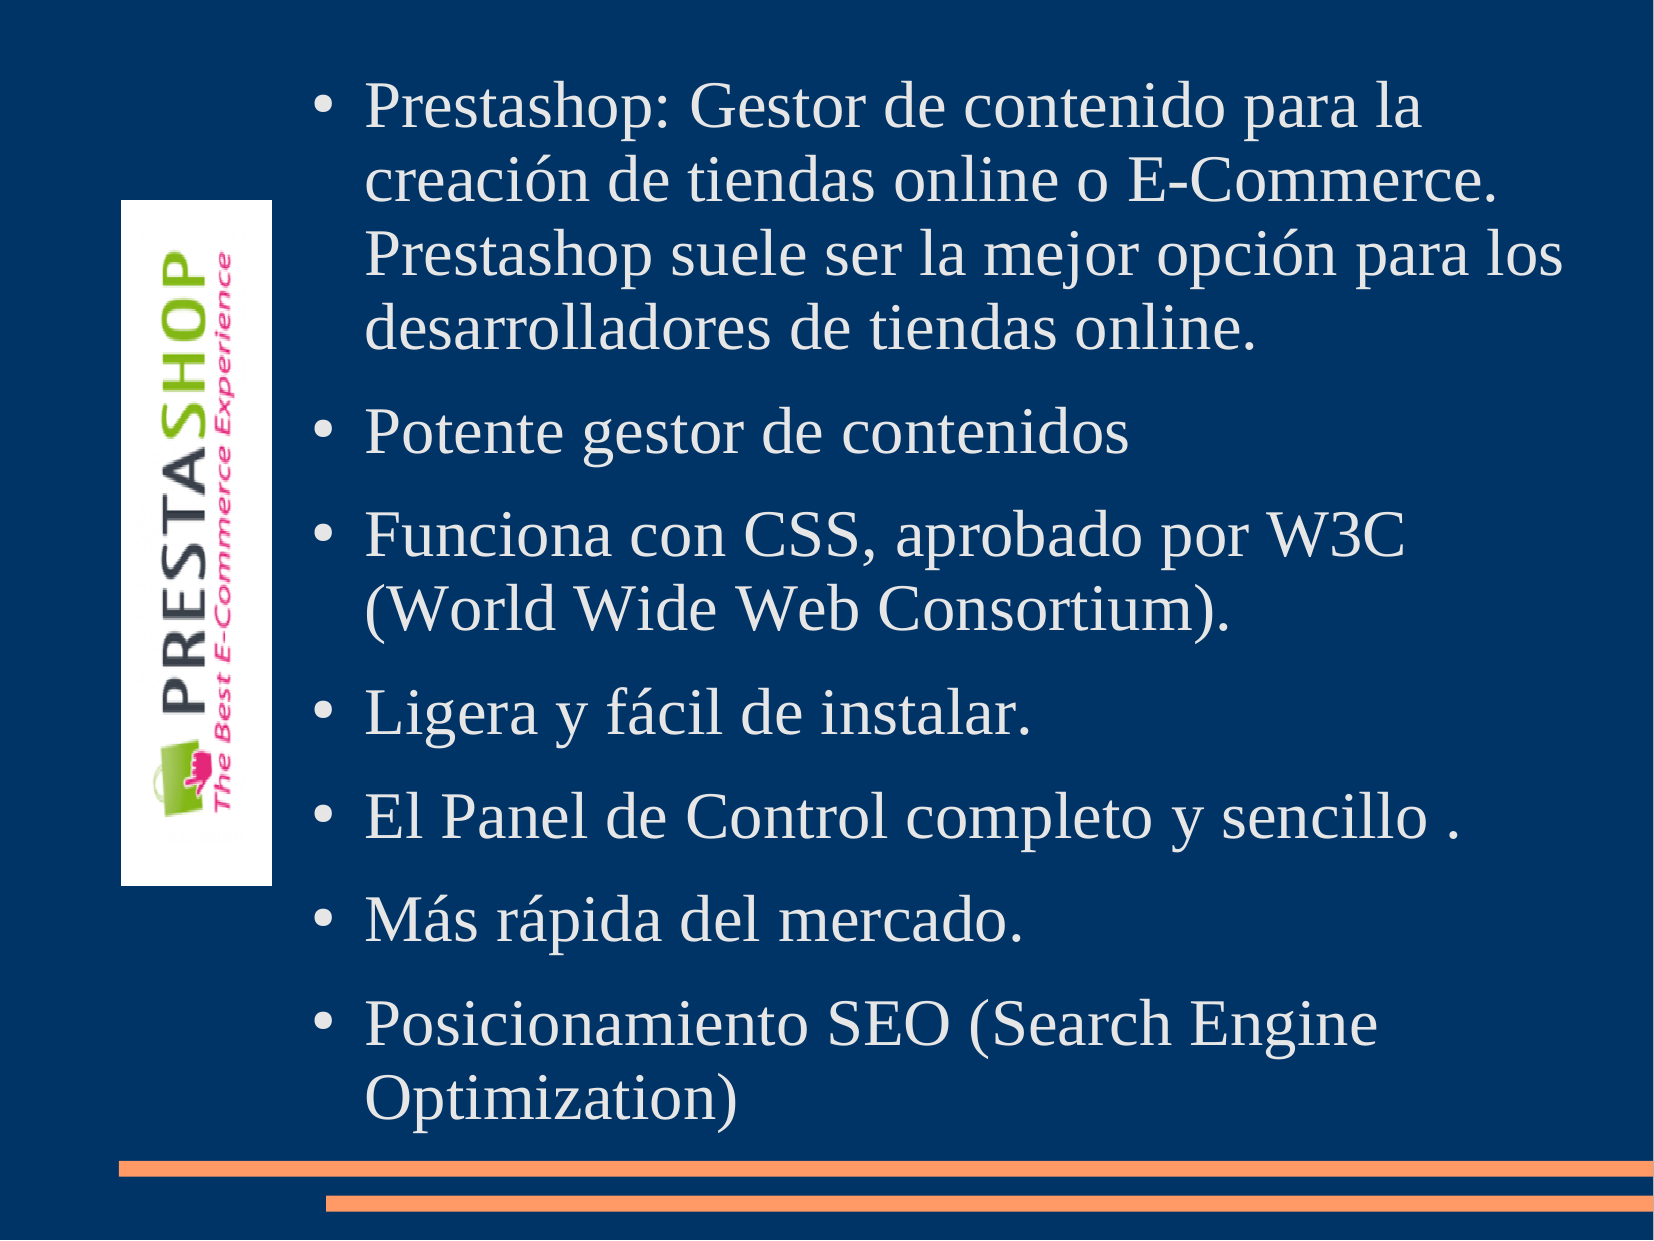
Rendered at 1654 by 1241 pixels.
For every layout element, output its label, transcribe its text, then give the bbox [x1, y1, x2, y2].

picture [121, 200, 272, 886]
list Prestashop: Gestor de contenido para la creación de tiendas online o E-Commerce. Prestashop suele ser la mejor opción para los desarrolladores de tiendas online. Potente gestor de contenidos Funciona con CSS, aprobado por W3C (World Wide Web Consortium). Ligera y fácil de instalar. El Panel de Control completo y sencillo . Más rápida del mercado. Posicionamiento SEO (Search Engine Optimization) [293, 67, 1607, 1134]
